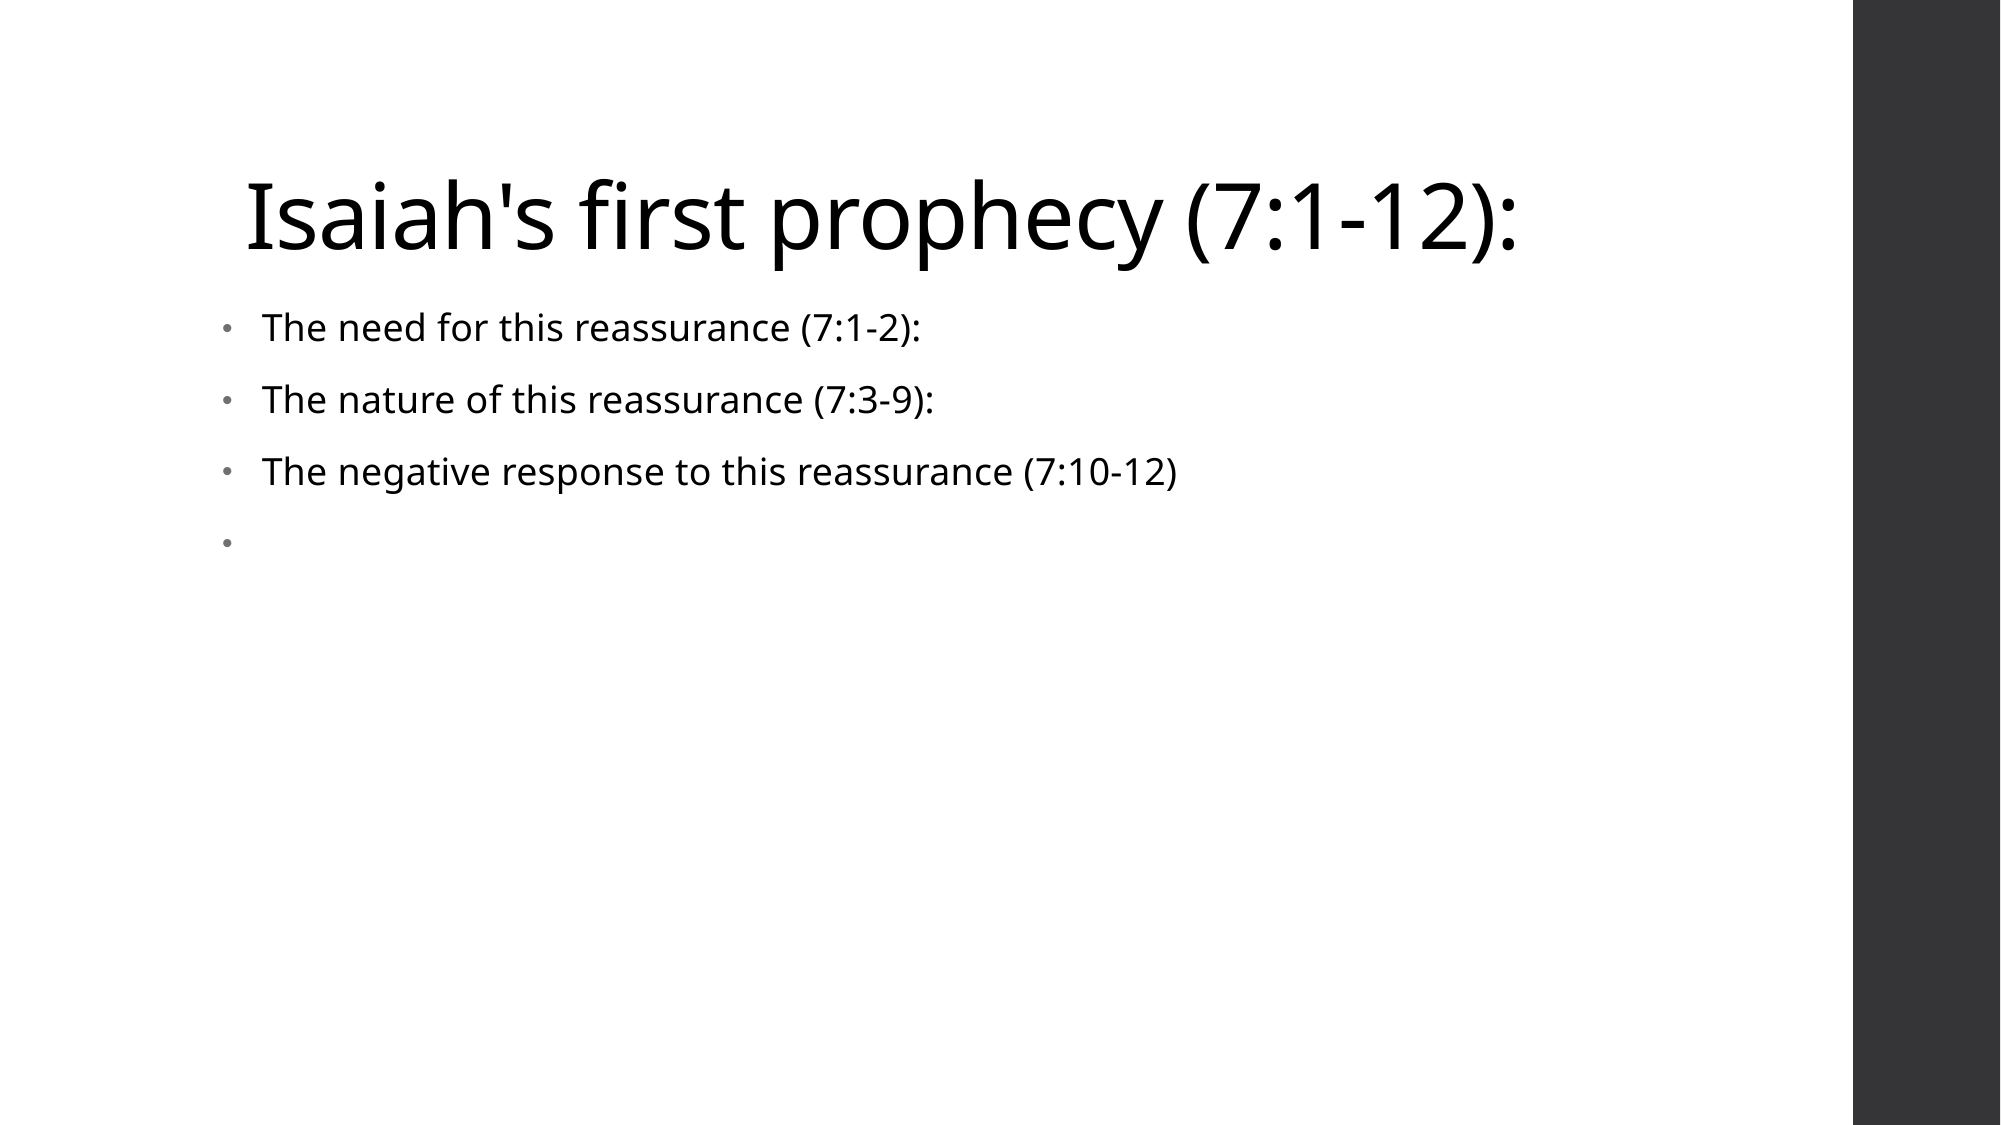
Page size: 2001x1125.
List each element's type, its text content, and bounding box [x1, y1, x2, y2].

list The need for this reassurance (7:1-2): The nature of this reassurance (7:3-9): The negative response to this reassurance (7:10-12) [206, 299, 1617, 1014]
title Isaiah's first prophecy (7:1-12): [206, 60, 1797, 278]
